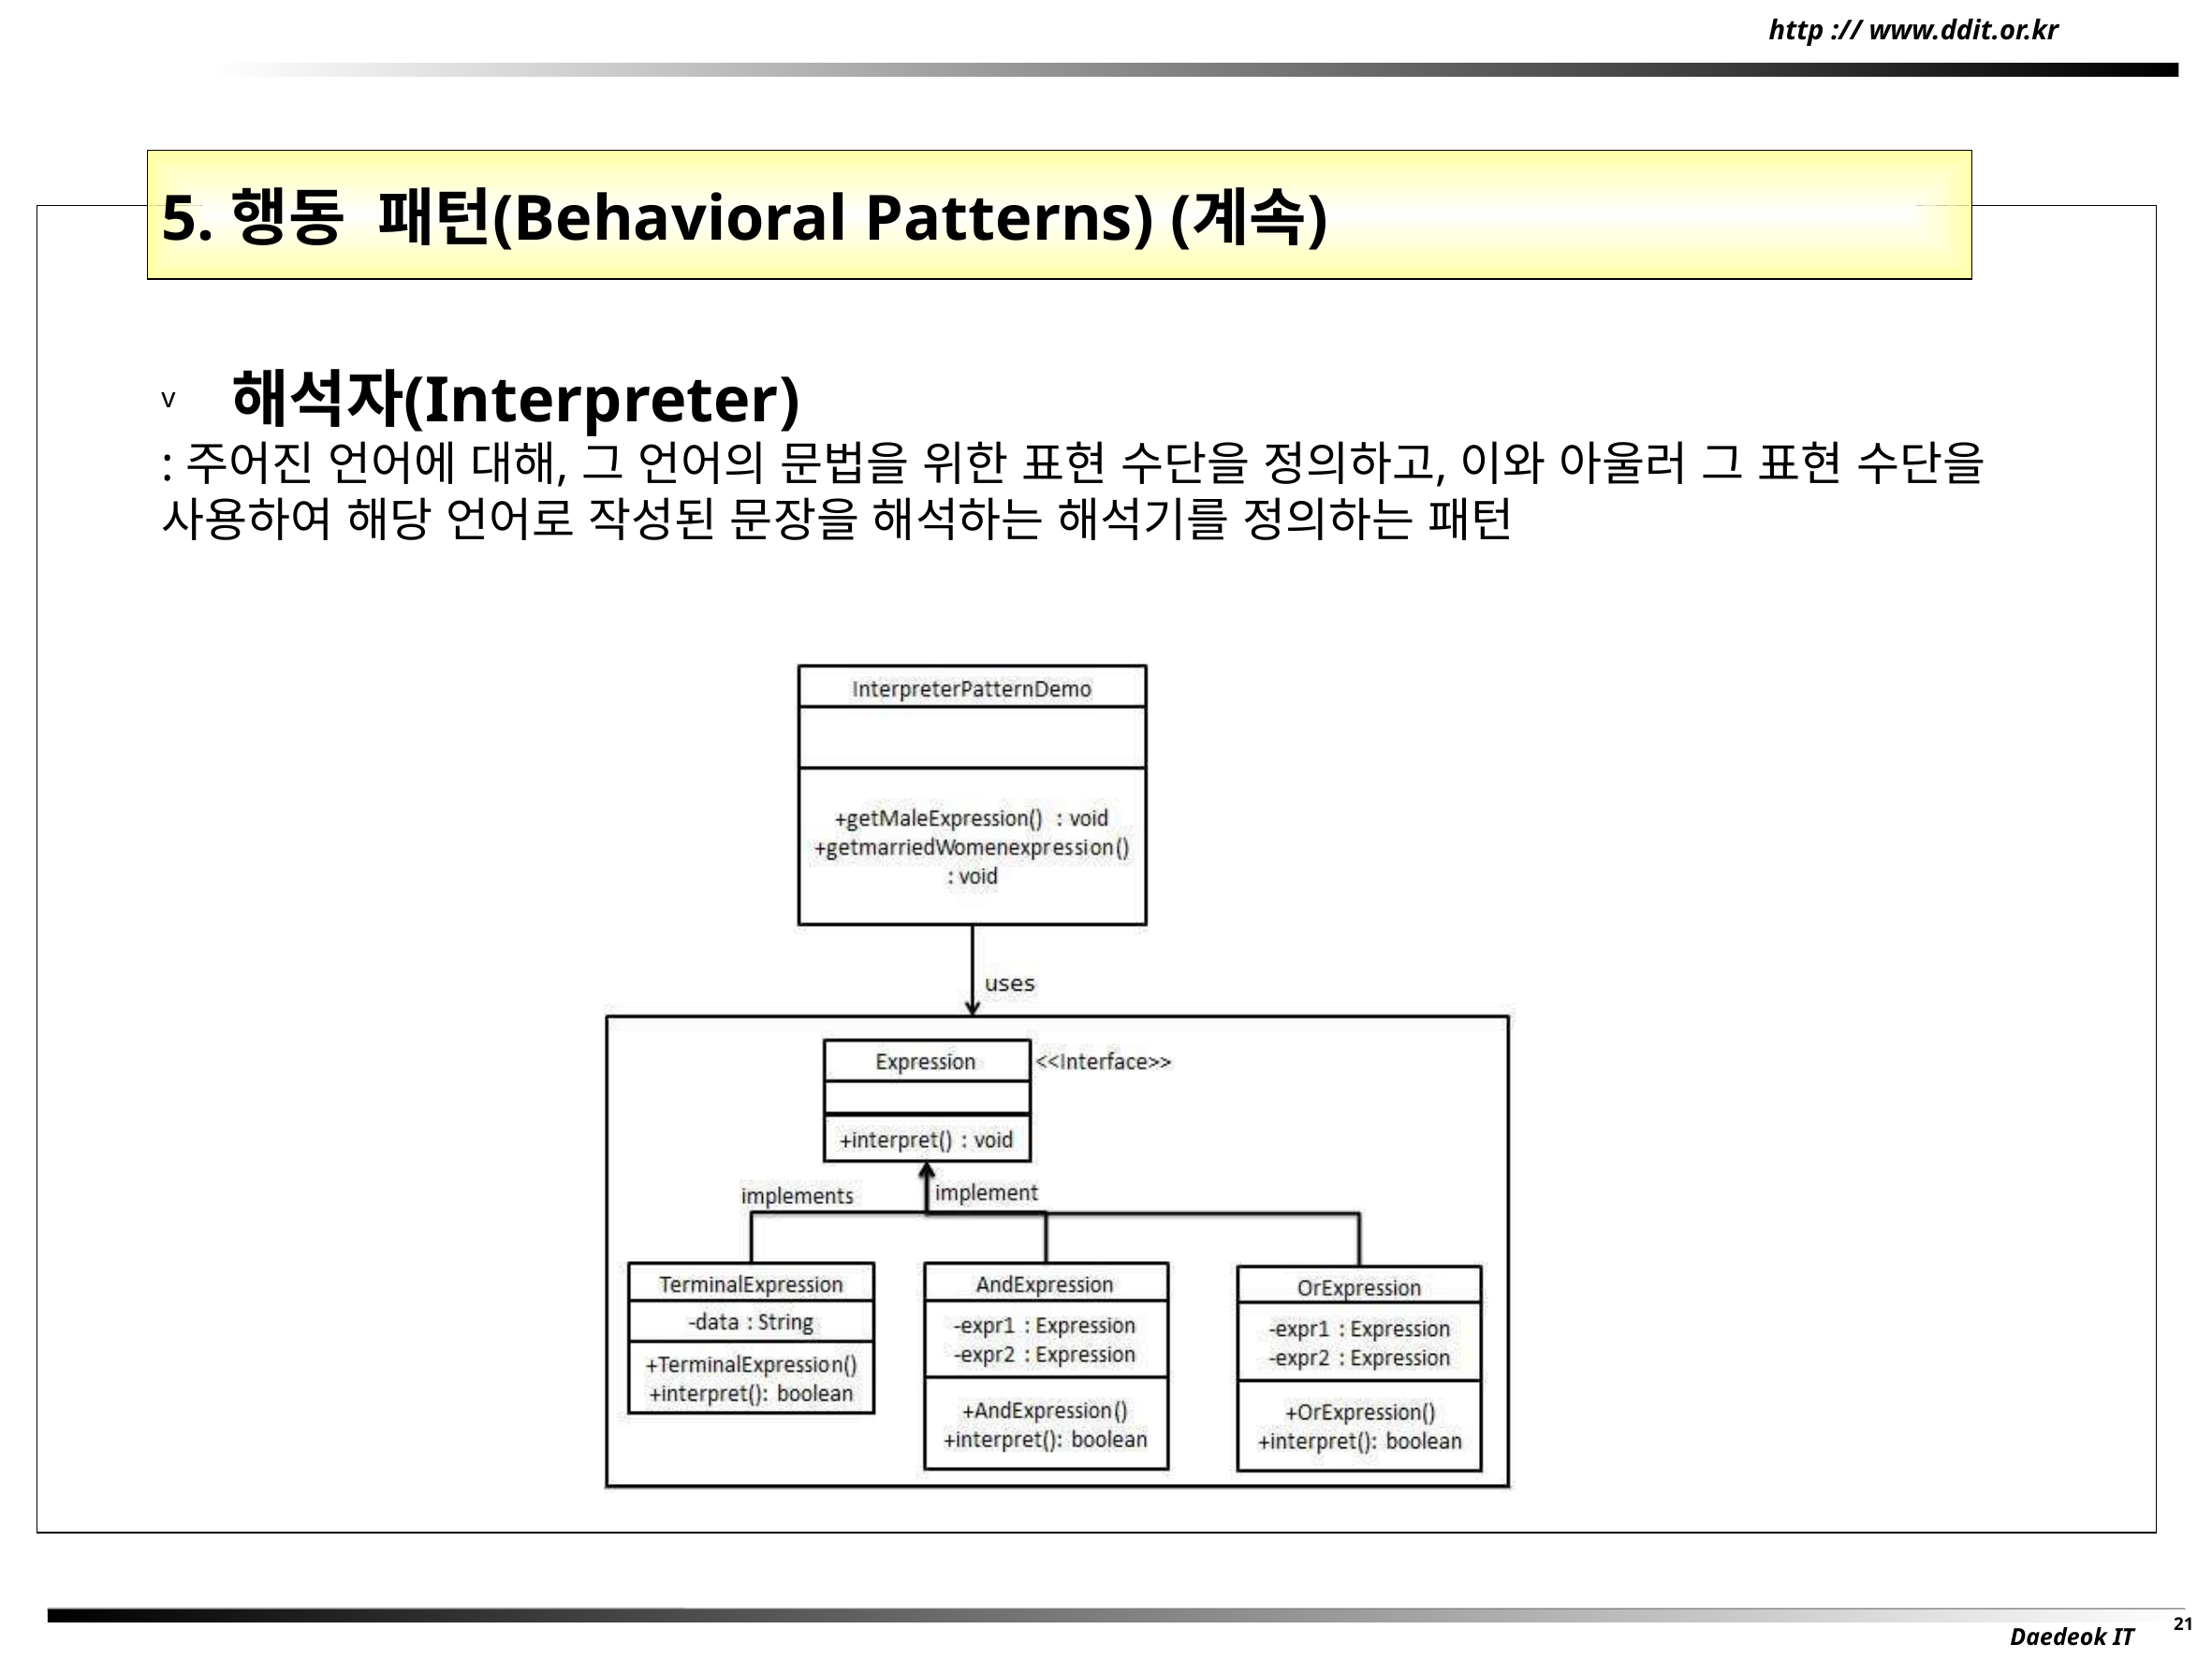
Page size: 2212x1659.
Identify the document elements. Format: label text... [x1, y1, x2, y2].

text_box 5. 행동 패턴(Behavioral Patterns) (계속) [147, 150, 1972, 280]
picture [604, 663, 1516, 1493]
text_box 해석자(Interpreter) : 주어진 언어에 대해, 그 언어의 문법을 위한 표현 수단을 정의하고, 이와 아울러 그 표현 수단을 사용하여 해당 언어로 작성된 문장을 해석하는 해석기를 정의하는 패턴 [147, 352, 2046, 554]
